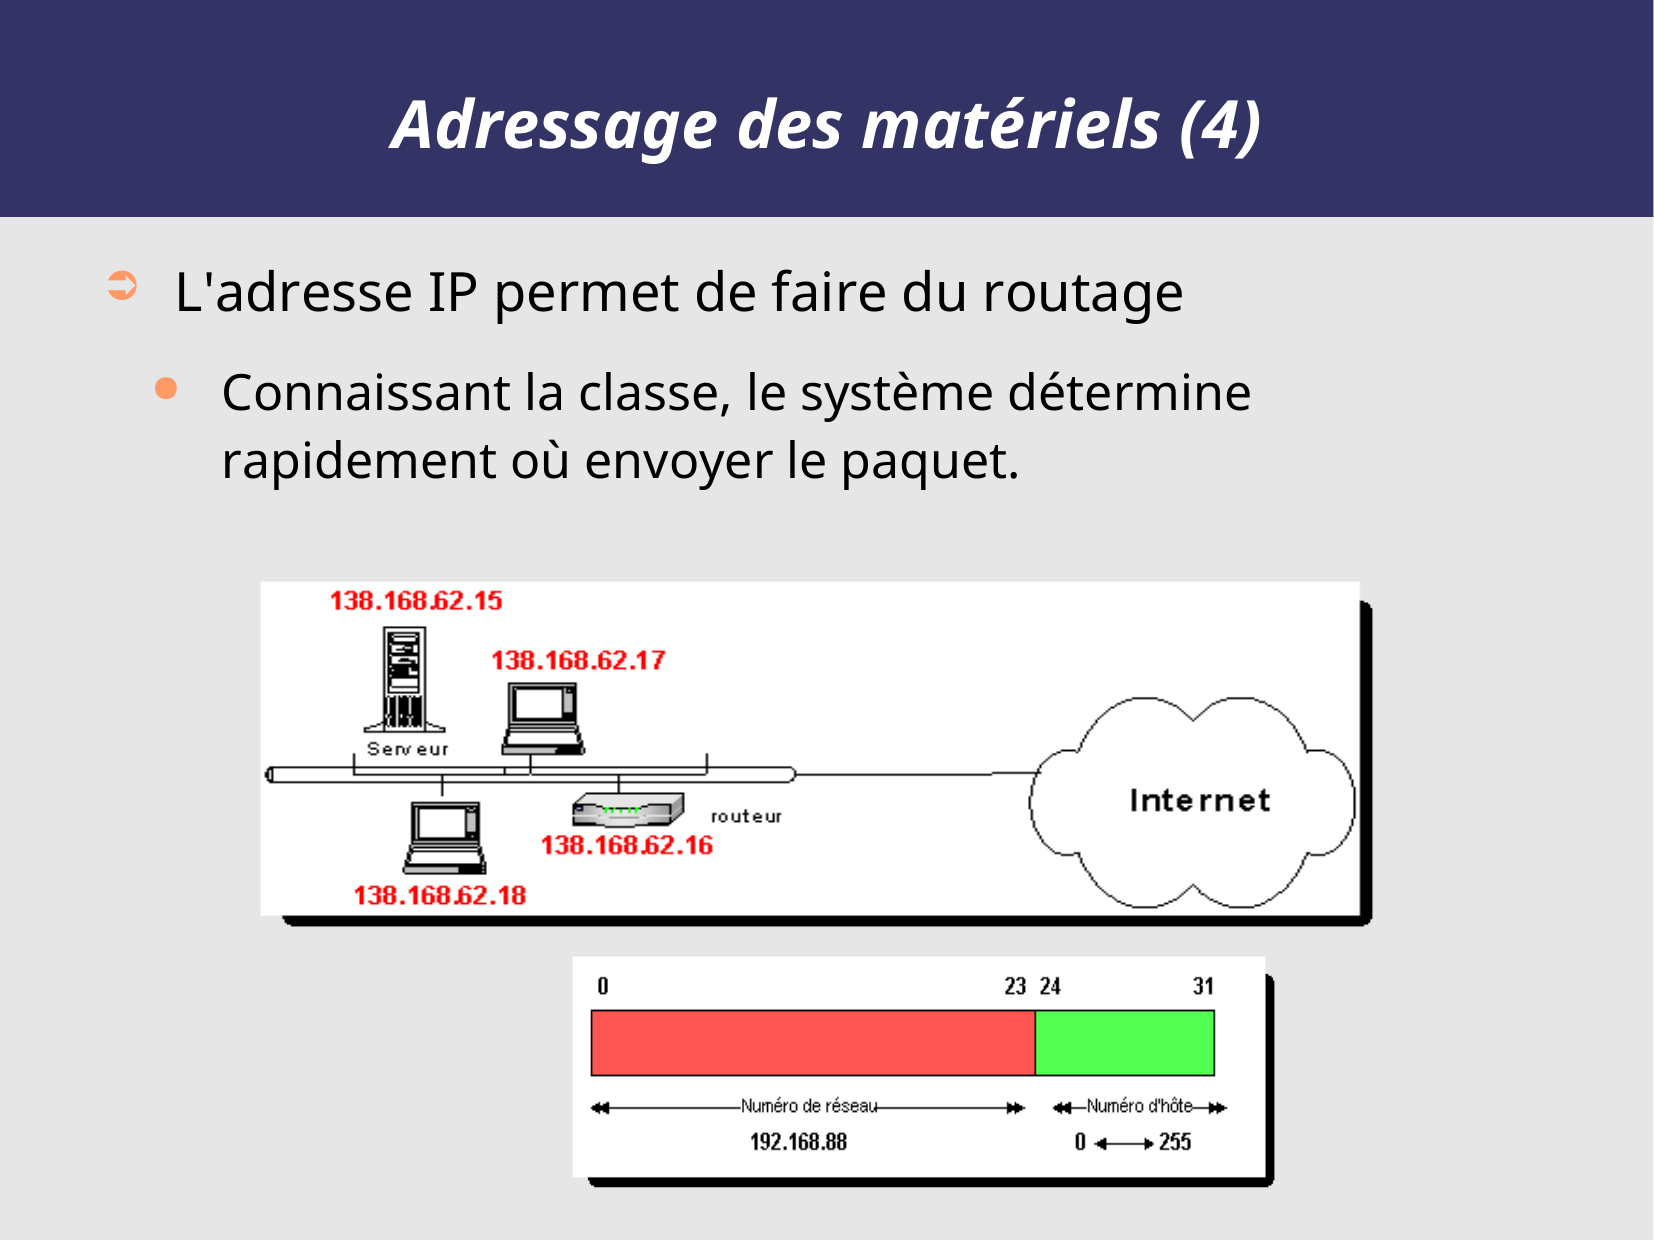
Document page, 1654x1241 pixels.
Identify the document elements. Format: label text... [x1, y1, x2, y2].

list L'adresse IP permet de faire du routage Connaissant la classe, le système détermine rapidement où envoyer le paquet. [91, 253, 1444, 696]
title Adressage des matériels (4) [121, 19, 1534, 227]
picture [246, 569, 1410, 1217]
